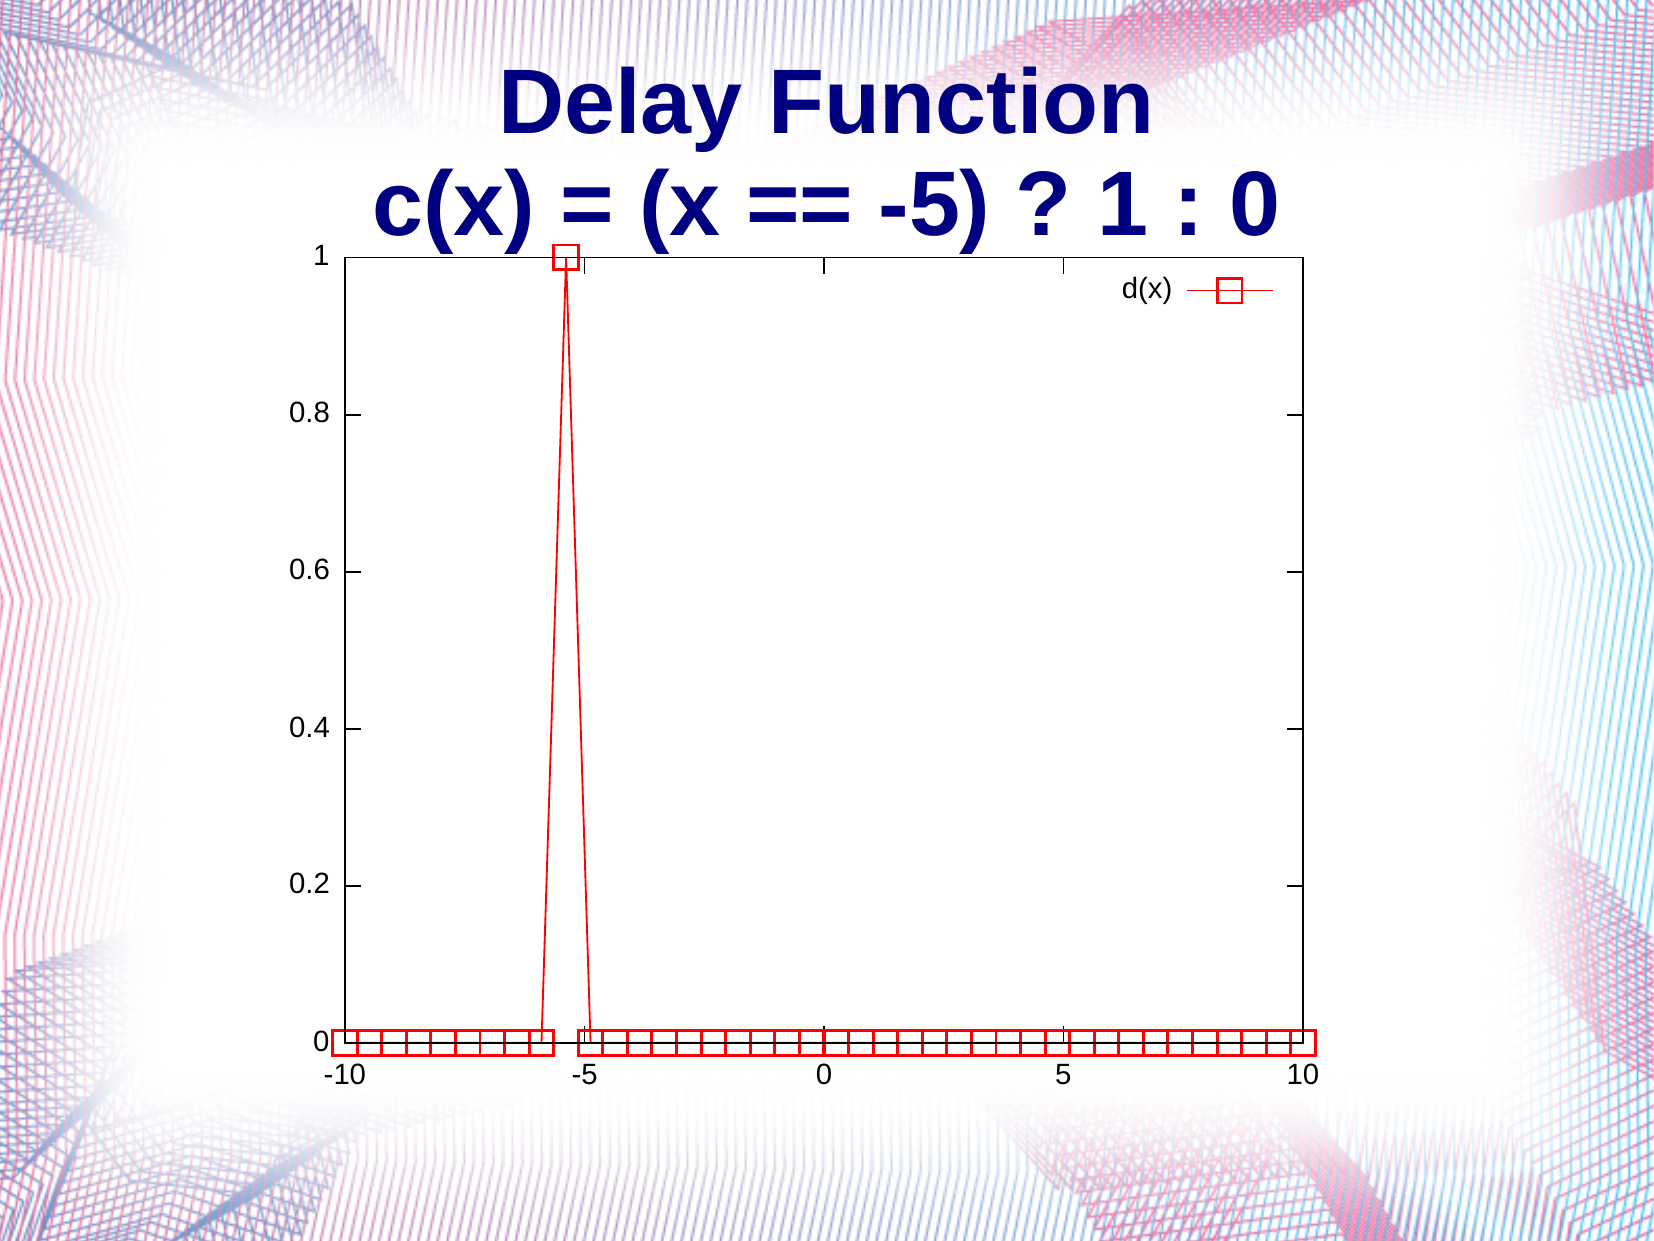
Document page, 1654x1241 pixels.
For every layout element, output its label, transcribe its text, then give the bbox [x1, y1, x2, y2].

picture [0, 0, 1654, 1241]
title Delay Function c(x) = (x == -5) ? 1 : 0 [82, 49, 1571, 257]
